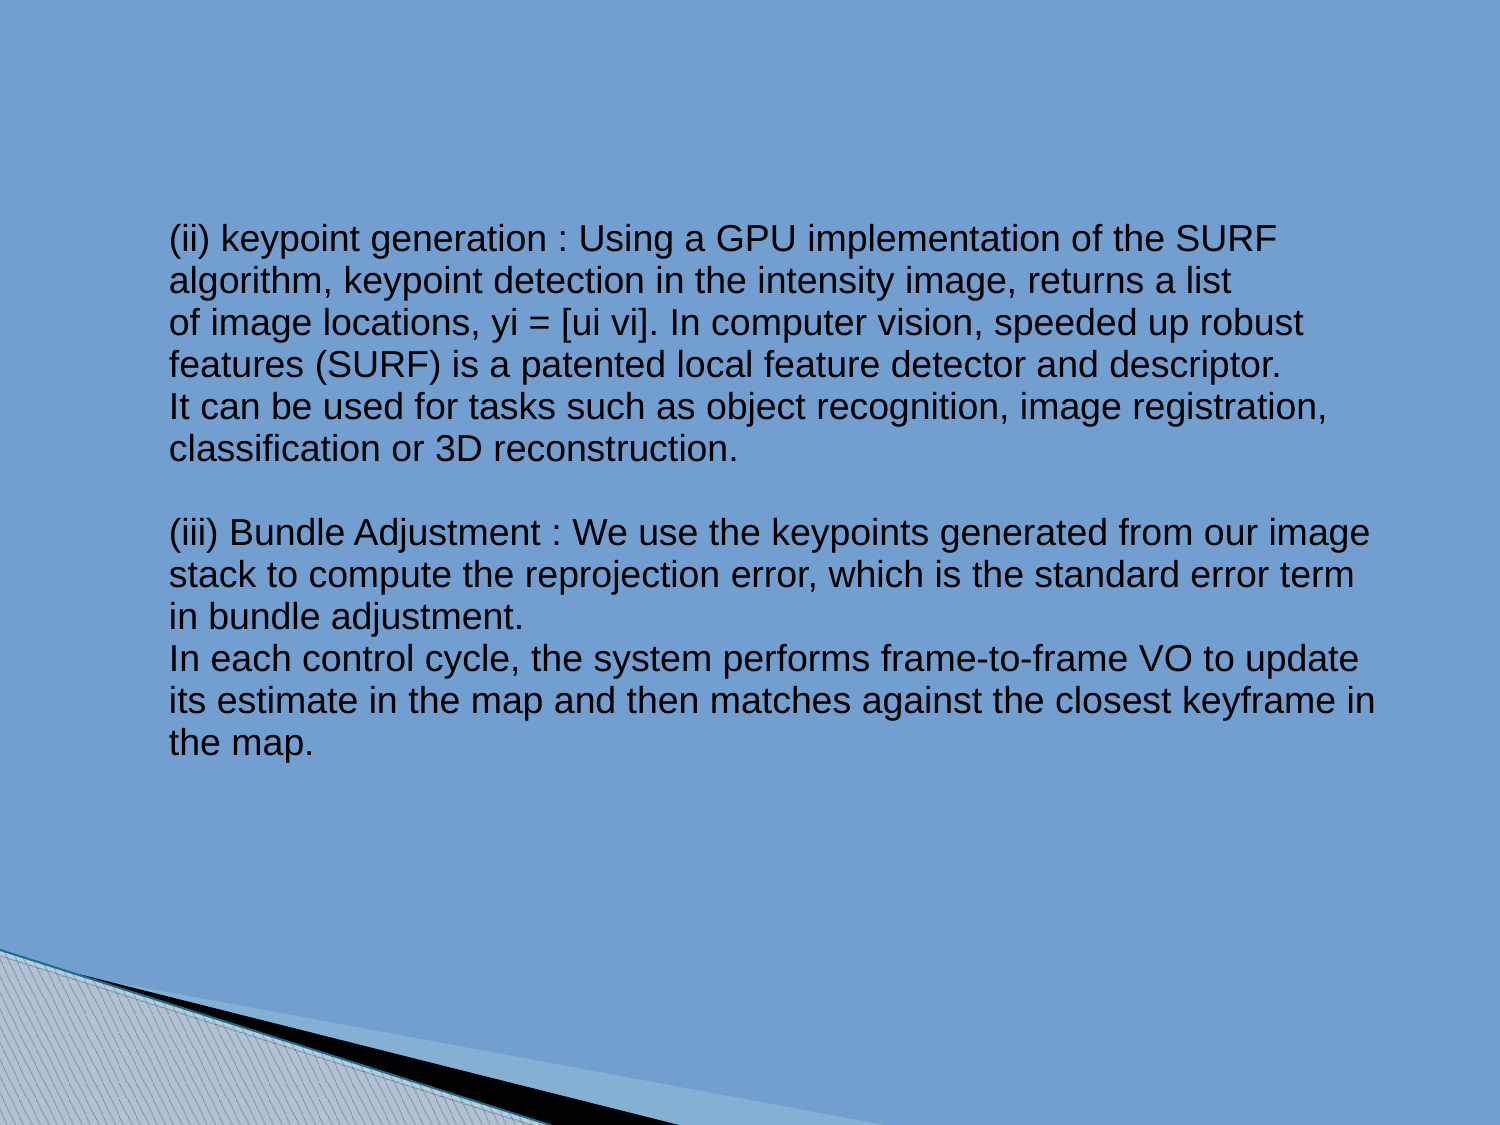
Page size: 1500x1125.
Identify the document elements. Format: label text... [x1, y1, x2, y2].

text_box (ii) keypoint generation : Using a GPU implementation of the SURF algorithm, keypoint detection in the intensity image, returns a list of image locations, yi = [ui vi]. In computer vision, speeded up robust features (SURF) is a patented local feature detector and descriptor. It can be used for tasks such as object recognition, image registration, classification or 3D reconstruction. (iii) Bundle Adjustment : We use the keypoints generated from our image stack to compute the reprojection error, which is the standard error term in bundle adjustment. In each control cycle, the system performs frame-to-frame VO to update its estimate in the map and then matches against the closest keyframe in the map. [154, 210, 1396, 976]
